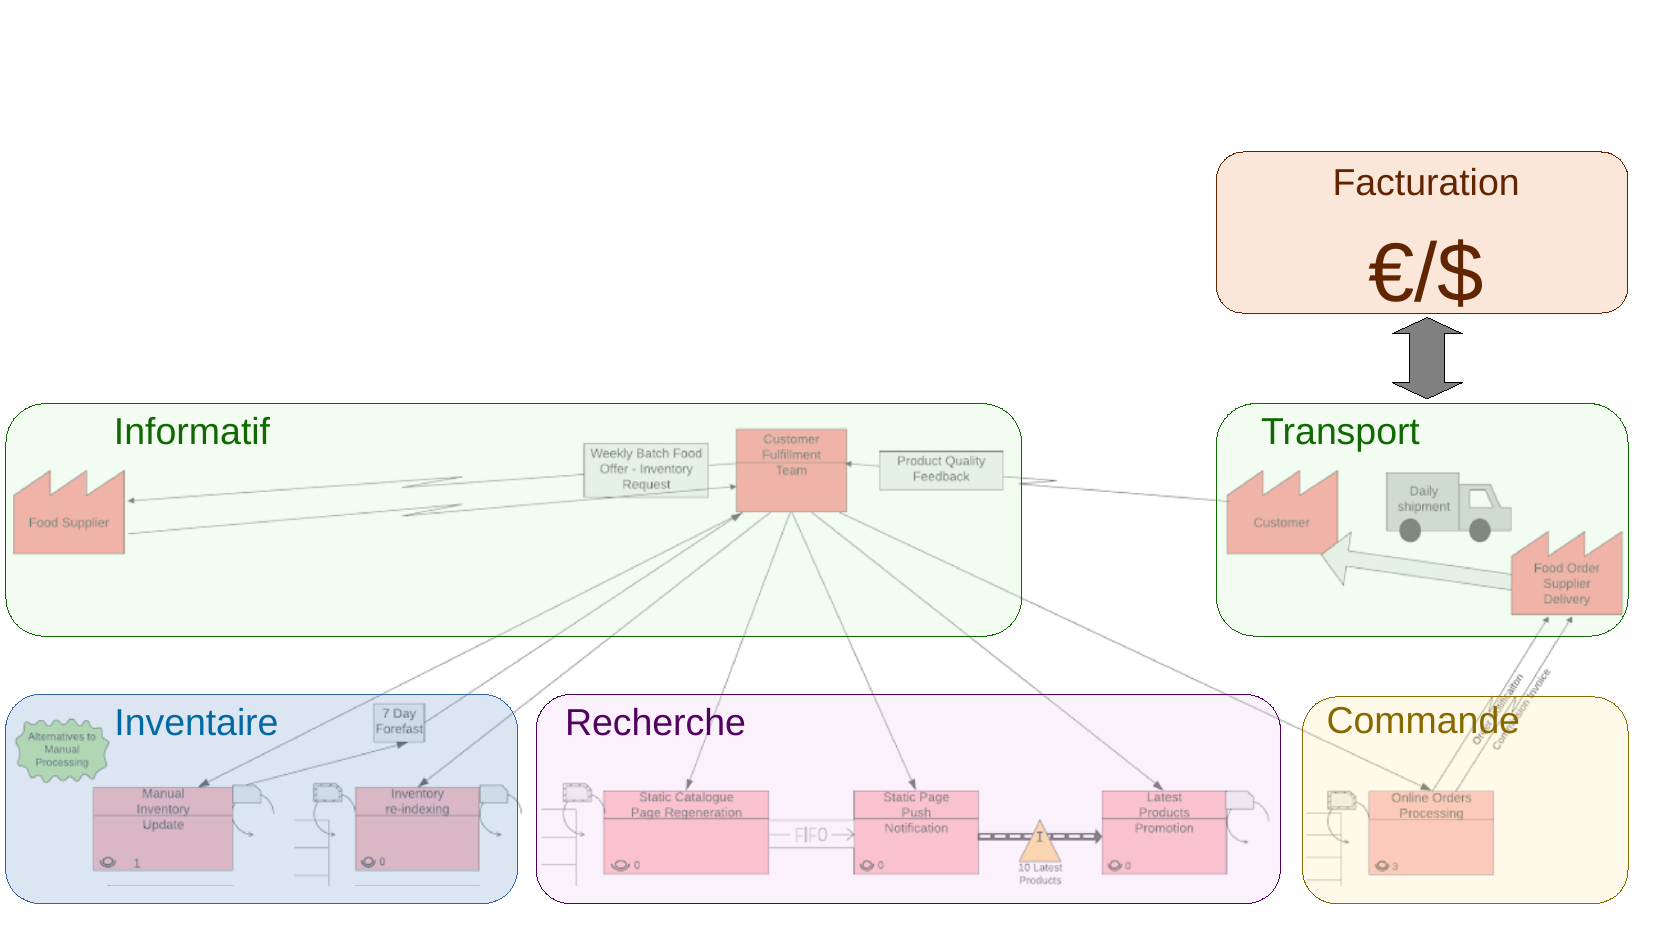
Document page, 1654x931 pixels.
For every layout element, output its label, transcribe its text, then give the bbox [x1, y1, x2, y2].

text_box [536, 694, 1281, 904]
text_box [5, 694, 518, 904]
text_box [1392, 327, 1463, 399]
text_box Facturation €/$ [1247, 153, 1606, 327]
text_box [5, 403, 1022, 637]
text_box Transport [1216, 403, 1465, 503]
text_box [1216, 403, 1629, 637]
text_box [1216, 151, 1628, 314]
text_box Recherche [549, 694, 762, 793]
text_box Informatif [67, 403, 317, 503]
text_box Inventaire [97, 694, 296, 751]
text_box [1302, 696, 1629, 904]
text_box Commande [1299, 692, 1548, 792]
picture [0, 397, 1628, 886]
